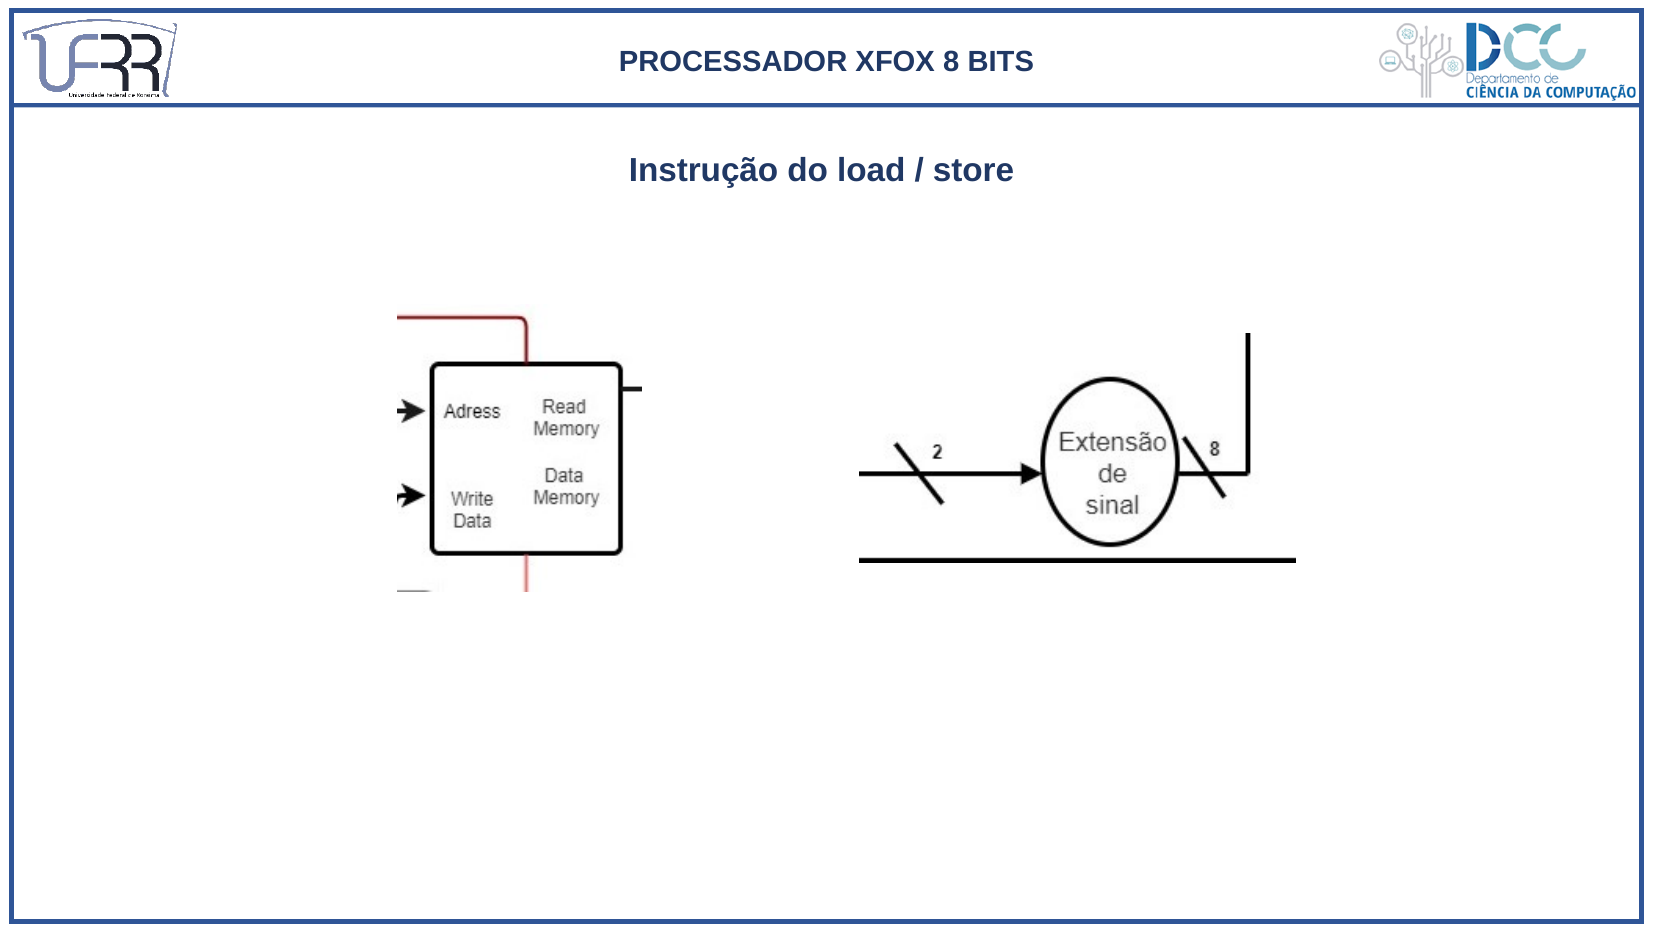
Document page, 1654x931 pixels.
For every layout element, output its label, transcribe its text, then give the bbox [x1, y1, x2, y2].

picture [22, 19, 177, 97]
picture [397, 304, 642, 592]
picture [1379, 16, 1636, 101]
picture [859, 333, 1296, 563]
text_box Instrução do load / store [82, 145, 1571, 191]
text_box PROCESSADOR XFOX 8 BITS [82, 37, 1571, 83]
